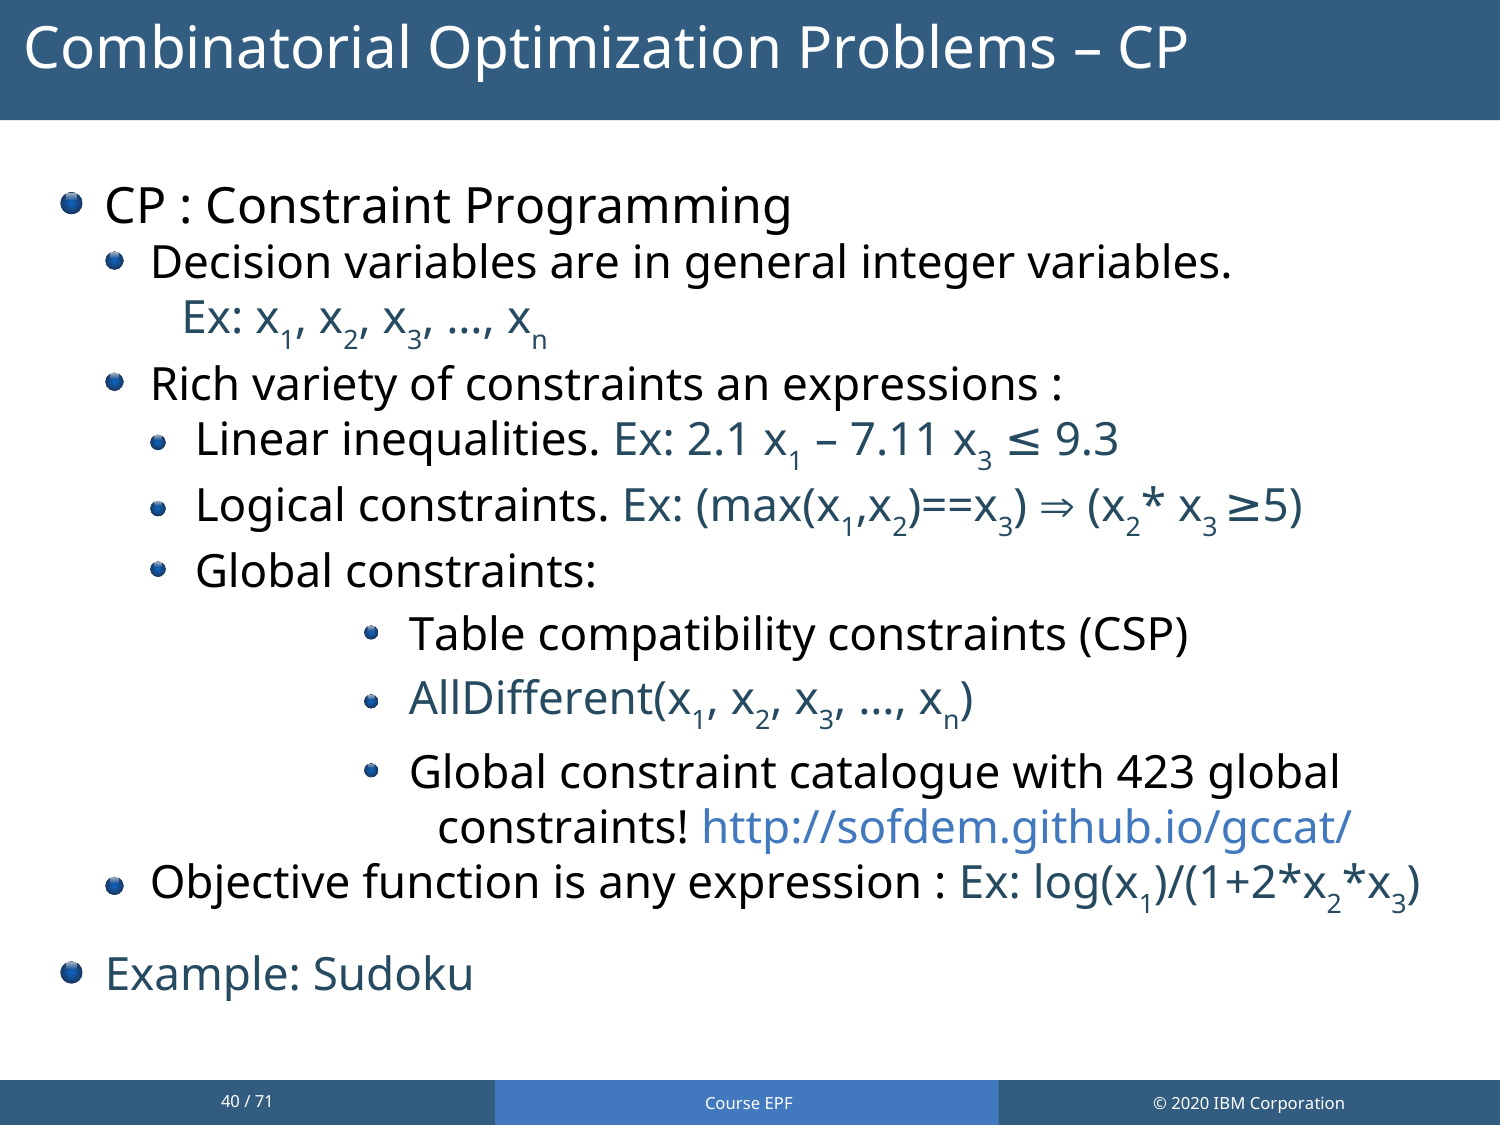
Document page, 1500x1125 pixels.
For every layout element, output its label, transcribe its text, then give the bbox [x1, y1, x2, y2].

list CP : Constraint Programming Decision variables are in general integer variables. Ex: x1, x2, x3, …, xn Rich variety of constraints an expressions : Linear inequalities. Ex: 2.1 x1 – 7.11 x3 ≤ 9.3 Logical constraints. Ex: (max(x1,x2)==x3) ⇒ (x2* x3 ≥5) Global constraints: Table compatibility constraints (CSP) AllDifferent(x1, x2, x3, …, xn) Global constraint catalogue with 423 global constraints! http://sofdem.github.io/gccat/ Objective function is any expression : Ex: log(x1)/(1+2*x2*x3) Example: Sudoku [45, 165, 1441, 1036]
title Combinatorial Optimization Problems – CP [0, 0, 1500, 121]
